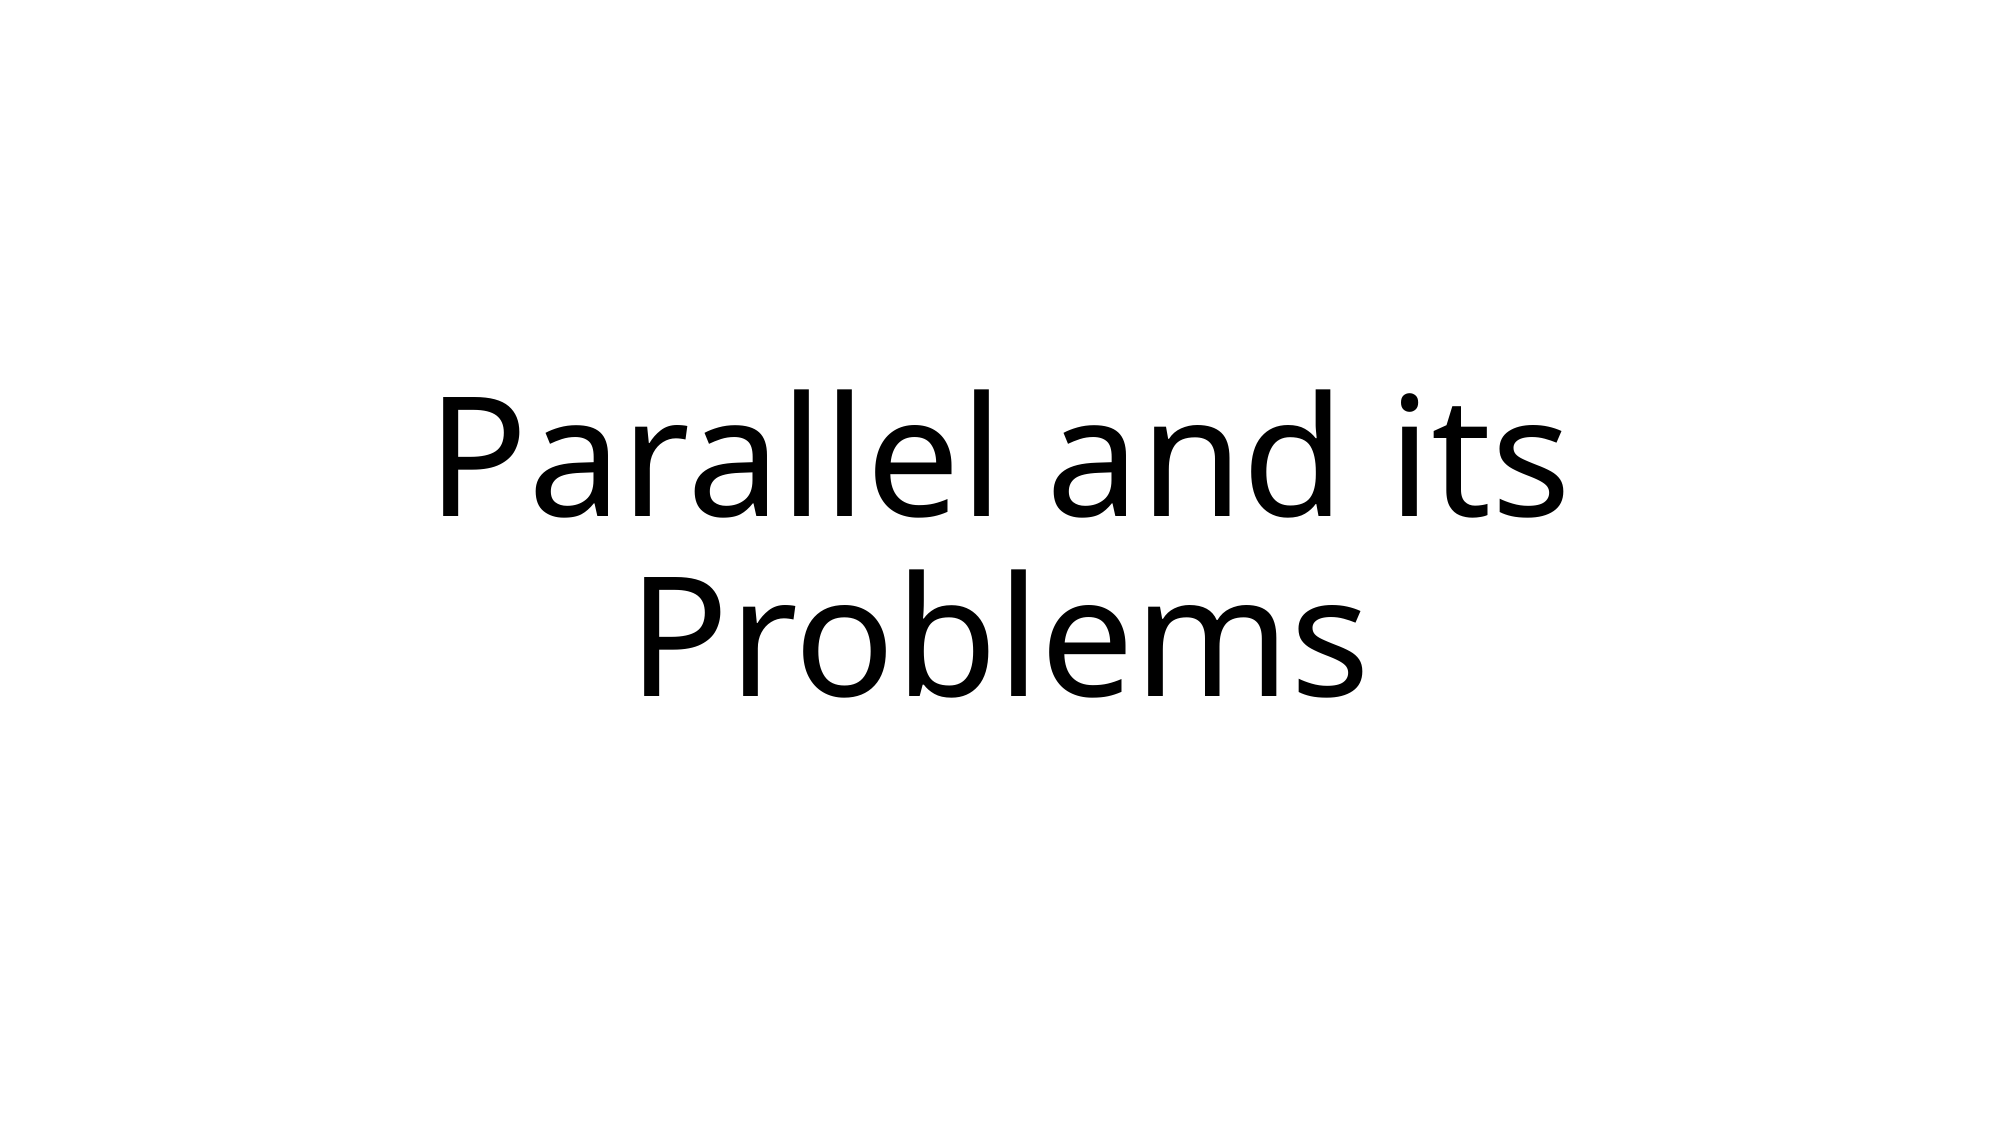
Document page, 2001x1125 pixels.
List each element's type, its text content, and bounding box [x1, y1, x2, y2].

title Parallel and its Problems [249, 184, 1750, 741]
